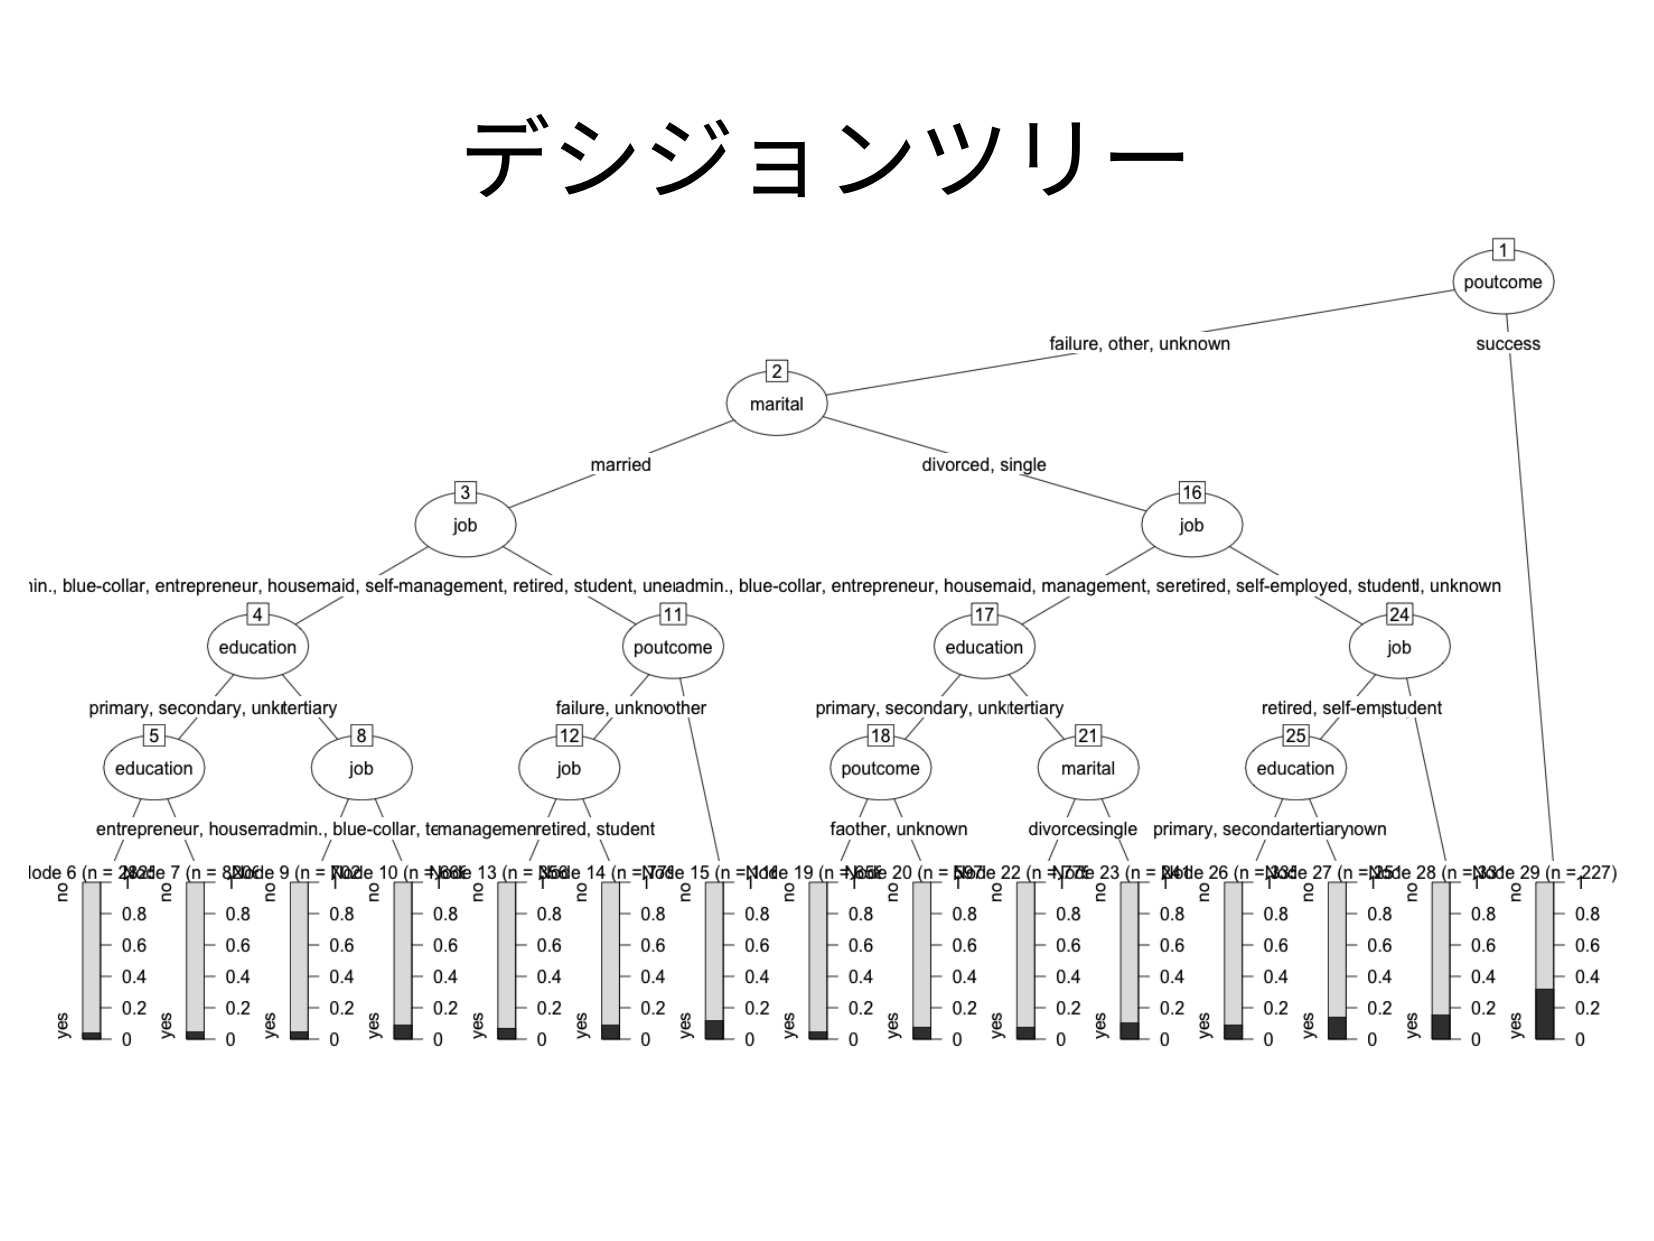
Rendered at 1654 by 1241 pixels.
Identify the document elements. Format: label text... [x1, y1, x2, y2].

title デシジョンツリー [82, 49, 1571, 221]
picture [29, 221, 1629, 1093]
